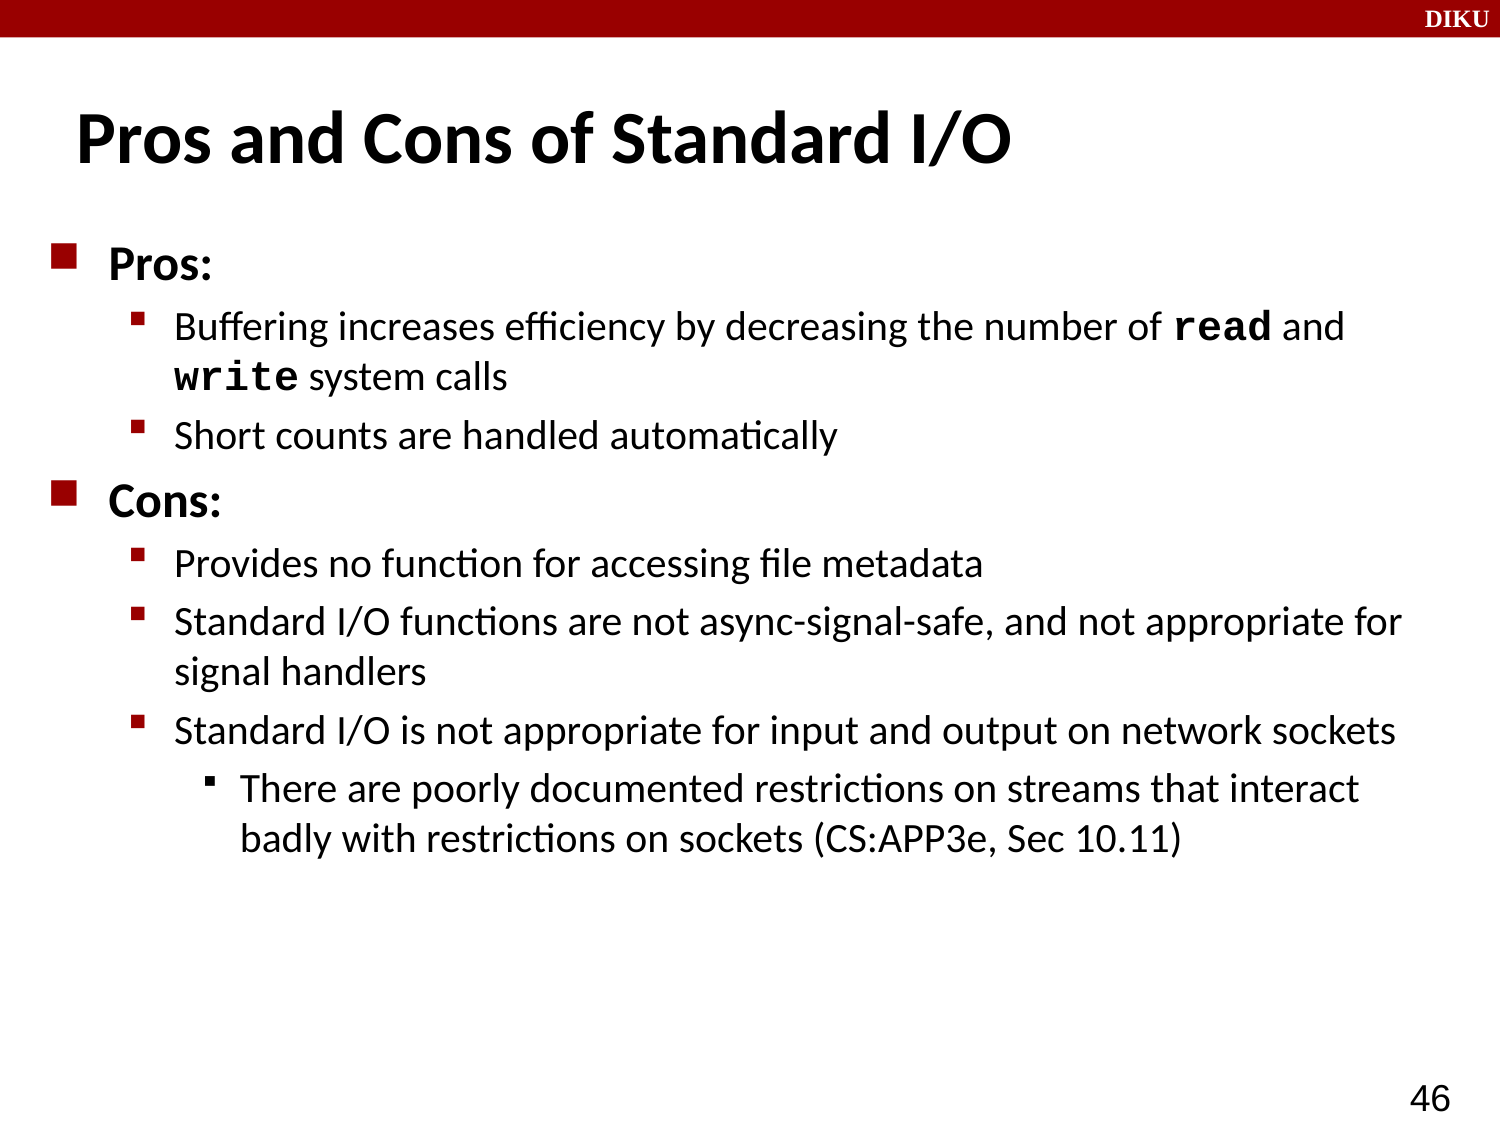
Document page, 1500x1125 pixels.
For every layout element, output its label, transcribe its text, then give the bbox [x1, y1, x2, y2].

text_box Pros: Buffering increases efficiency by decreasing the number of read and write system calls Short counts are handled automatically Cons: Provides no function for accessing file metadata Standard I/O functions are not async-signal-safe, and not appropriate for signal handlers Standard I/O is not appropriate for input and output on network sockets There are poorly documented restrictions on streams that interact badly with restrictions on sockets (CS:APP3e, Sec 10.11) [37, 223, 1425, 1039]
text_box Pros and Cons of Standard I/O [61, 71, 1307, 197]
